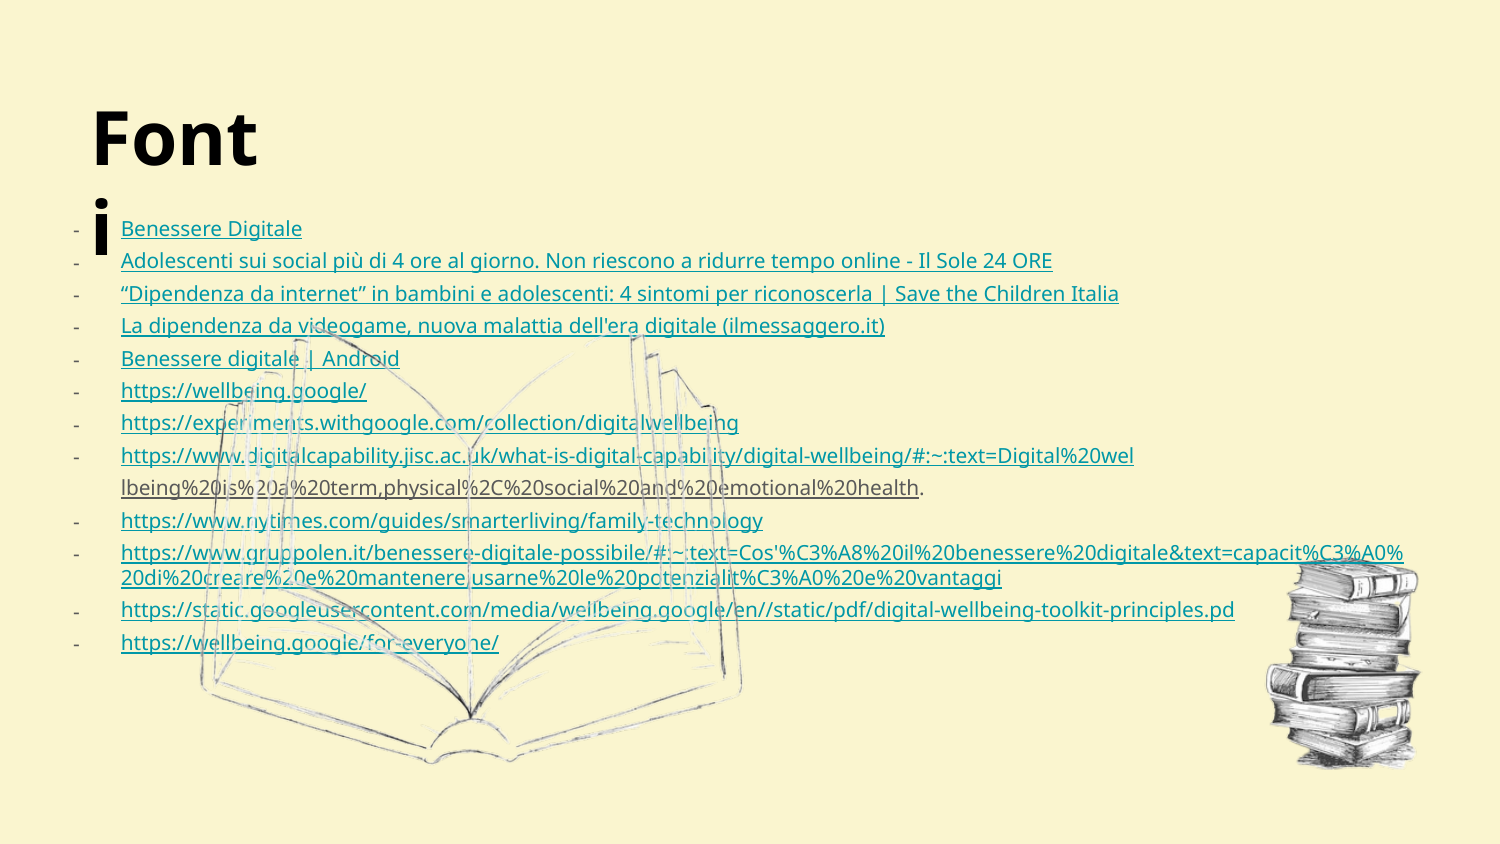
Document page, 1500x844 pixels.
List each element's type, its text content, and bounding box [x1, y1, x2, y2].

picture [188, 323, 750, 770]
list Benessere Digitale Adolescenti sui social più di 4 ore al giorno. Non riescono a ridurre tempo online - Il Sole 24 ORE “Dipendenza da internet” in bambini e adolescenti: 4 sintomi per riconoscerla | Save the Children Italia La dipendenza da videogame, nuova malattia dell'era digitale (ilmessaggero.it) Benessere digitale | Android https://wellbeing.google/ https://experiments.withgoogle.com/collection/digitalwellbeing https://www.digitalcapability.jisc.ac.uk/what-is-digital-capability/digital-wellbeing/#:~:text=Digital%20wellbeing%20is%20a%20term,physical%2C%20social%20and%20emotional%20health. https://www.nytimes.com/guides/smarterliving/family-technology https://www.gruppolen.it/benessere-digitale-possibile/#:~:text=Cos'%C3%A8%20il%20benessere%20digitale&text=capacit%C3%A0%20di%20creare%20e%20mantenere,usarne%20le%20potenzialit%C3%A0%20e%20vantaggi https://static.googleusercontent.com/media/wellbeing.google/en//static/pdf/digital-wellbeing-toolkit-principles.pd https://wellbeing.google/for-everyone/ [30, 196, 1425, 701]
picture [1263, 701, 1425, 770]
title Fonti [75, 75, 283, 196]
